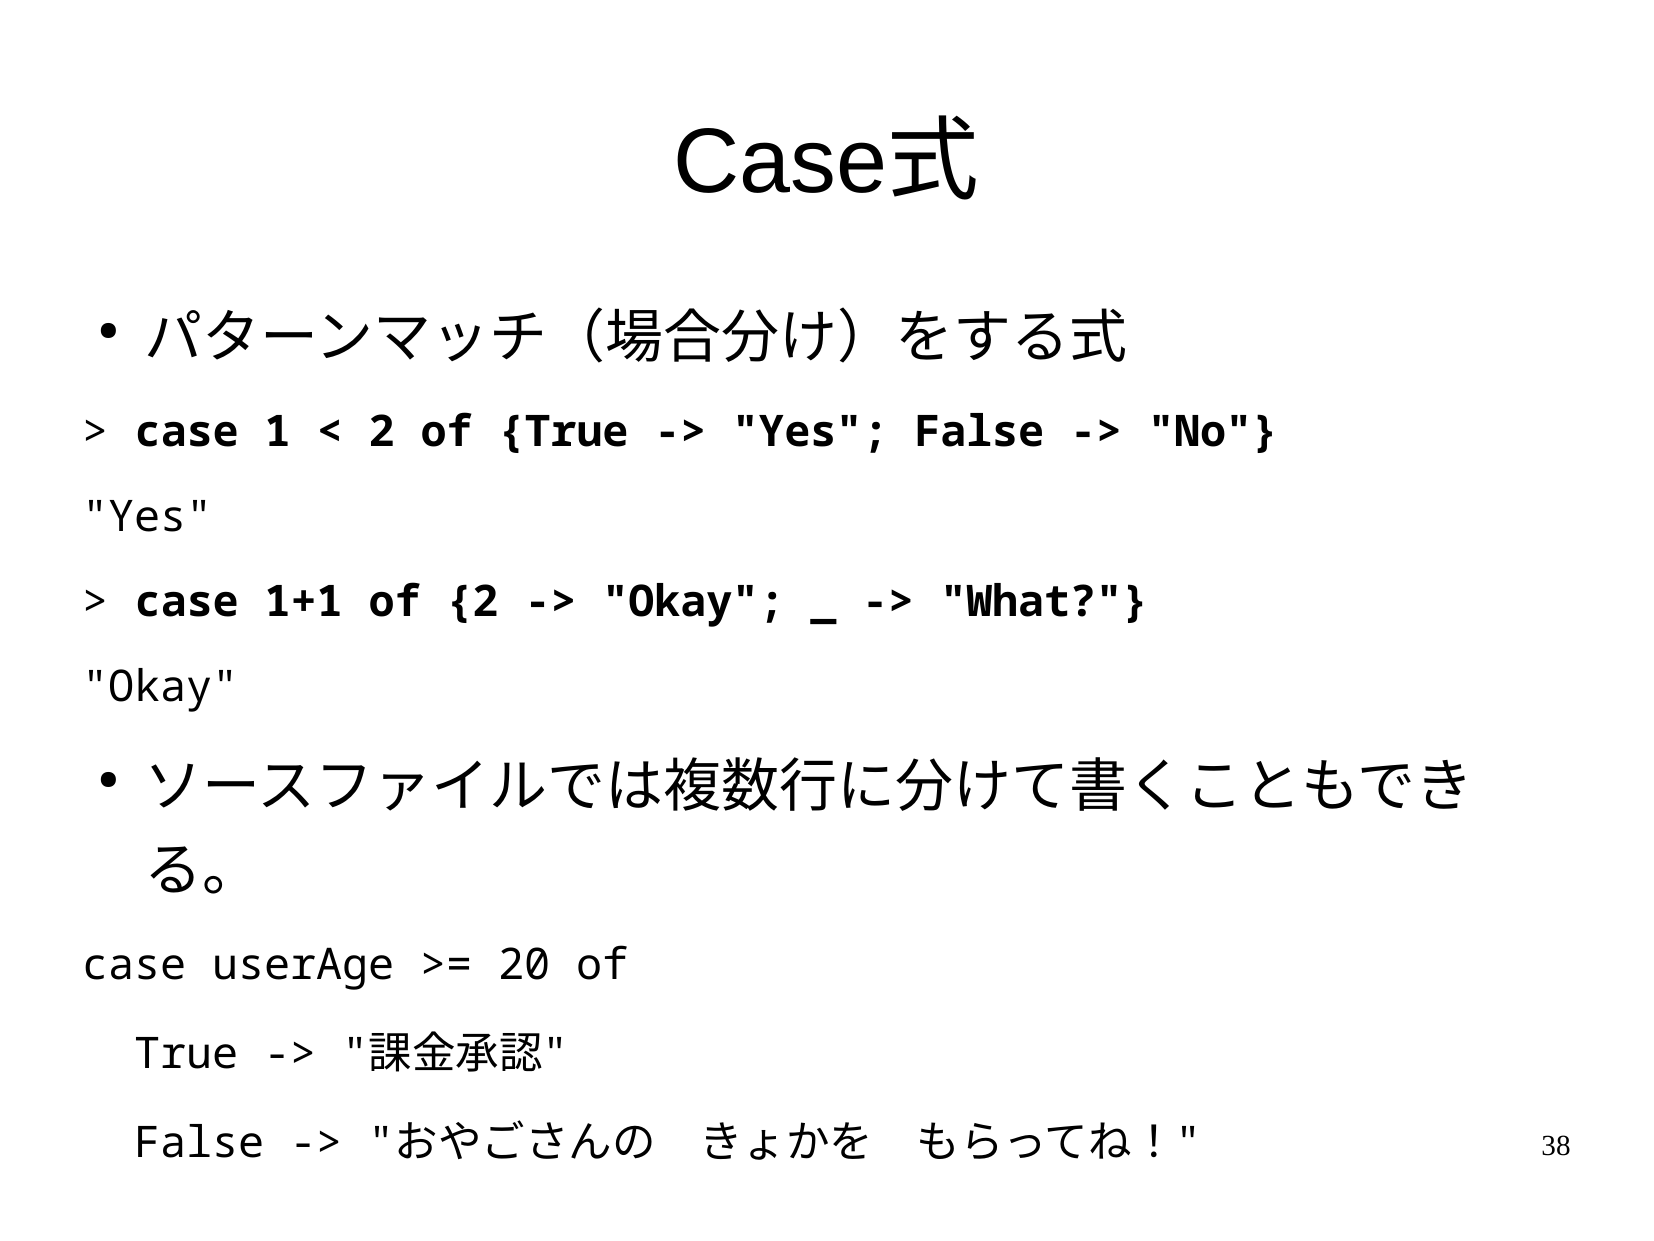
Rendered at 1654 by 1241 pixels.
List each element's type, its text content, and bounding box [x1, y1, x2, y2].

list パターンマッチ（場合分け）をする式 > case 1 < 2 of {True -> "Yes"; False -> "No"} "Yes" > case 1+1 of {2 -> "Okay"; _ -> "What?"} "Okay" ソースファイルでは複数行に分けて書くこともできる。 case userAge >= 20 of True -> "課金承認" False -> "おやごさんの きょかを もらってね！" [82, 290, 1571, 1182]
title Case式 [82, 49, 1571, 257]
